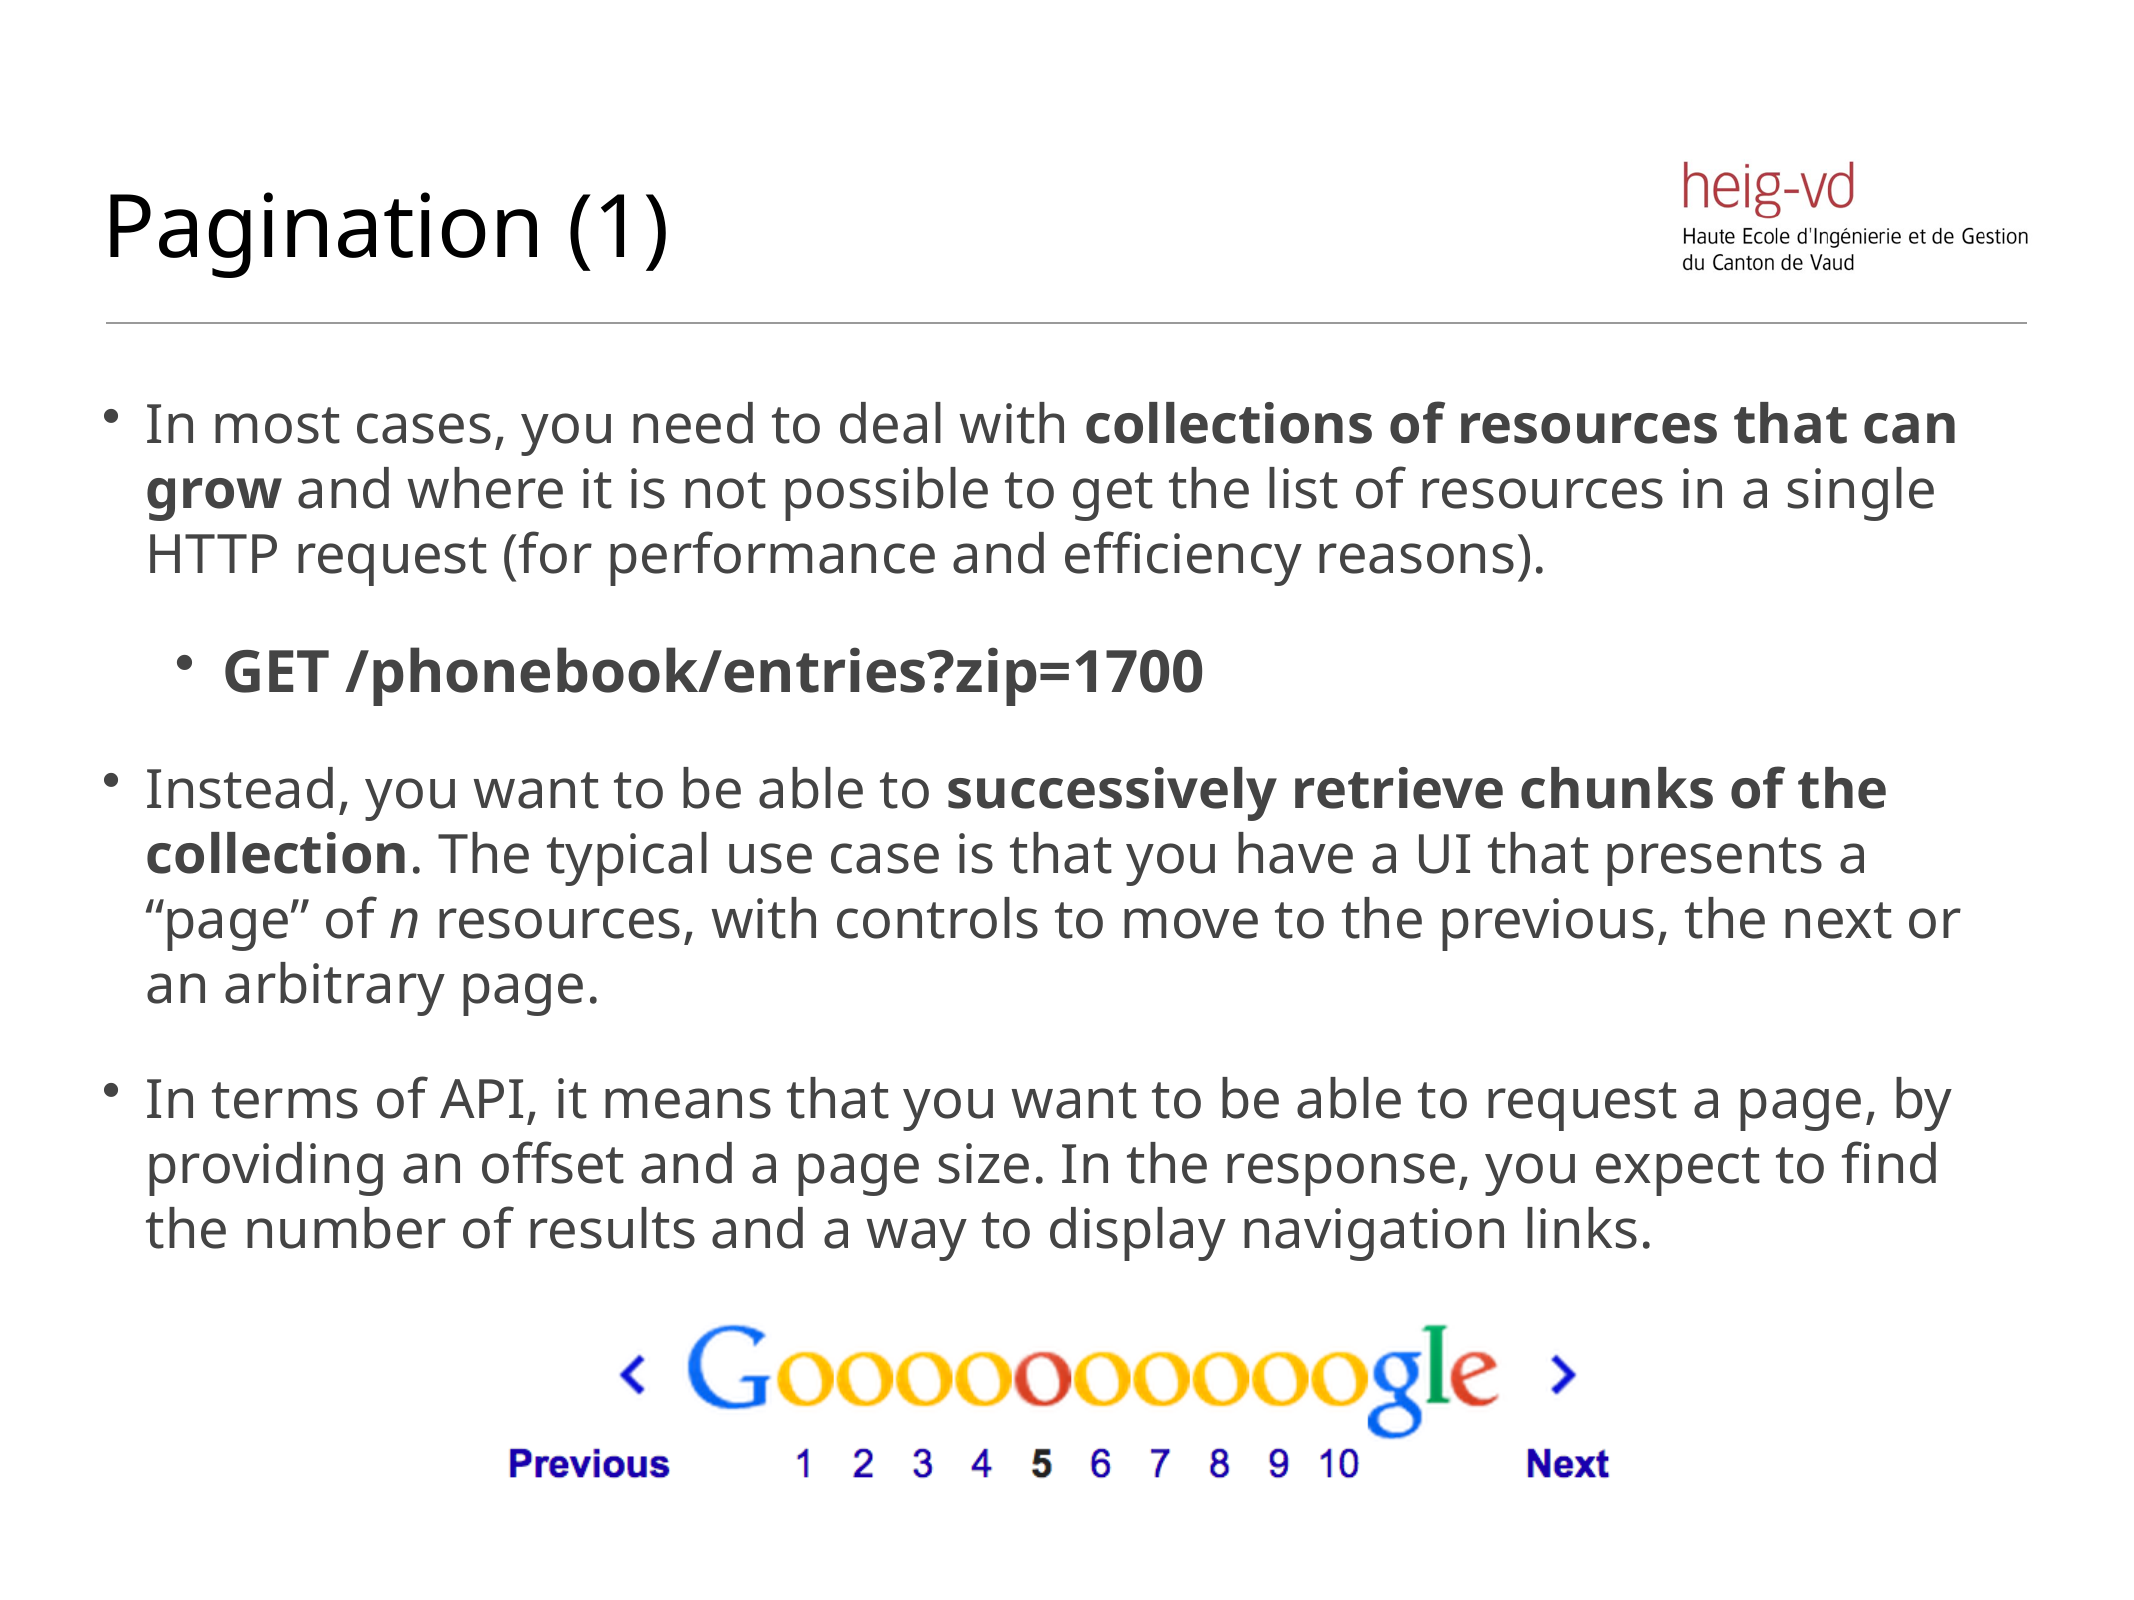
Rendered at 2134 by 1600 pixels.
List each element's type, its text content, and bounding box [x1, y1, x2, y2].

picture [478, 1281, 1656, 1543]
list In most cases, you need to deal with collections of resources that can grow and where it is not possible to get the list of resources in a single HTTP request (for performance and efficiency reasons). GET /phonebook/entries?zip=1700 Instead, you want to be able to successively retrieve chunks of the collection. The typical use case is that you have a UI that presents a “page” of n resources, with controls to move to the previous, the next or an arbitrary page. In terms of API, it means that you want to be able to request a page, by providing an offset and a page size. In the response, you expect to find the number of results and a way to display navigation links. [93, 381, 2040, 1459]
title Pagination (1) [93, 54, 2040, 284]
